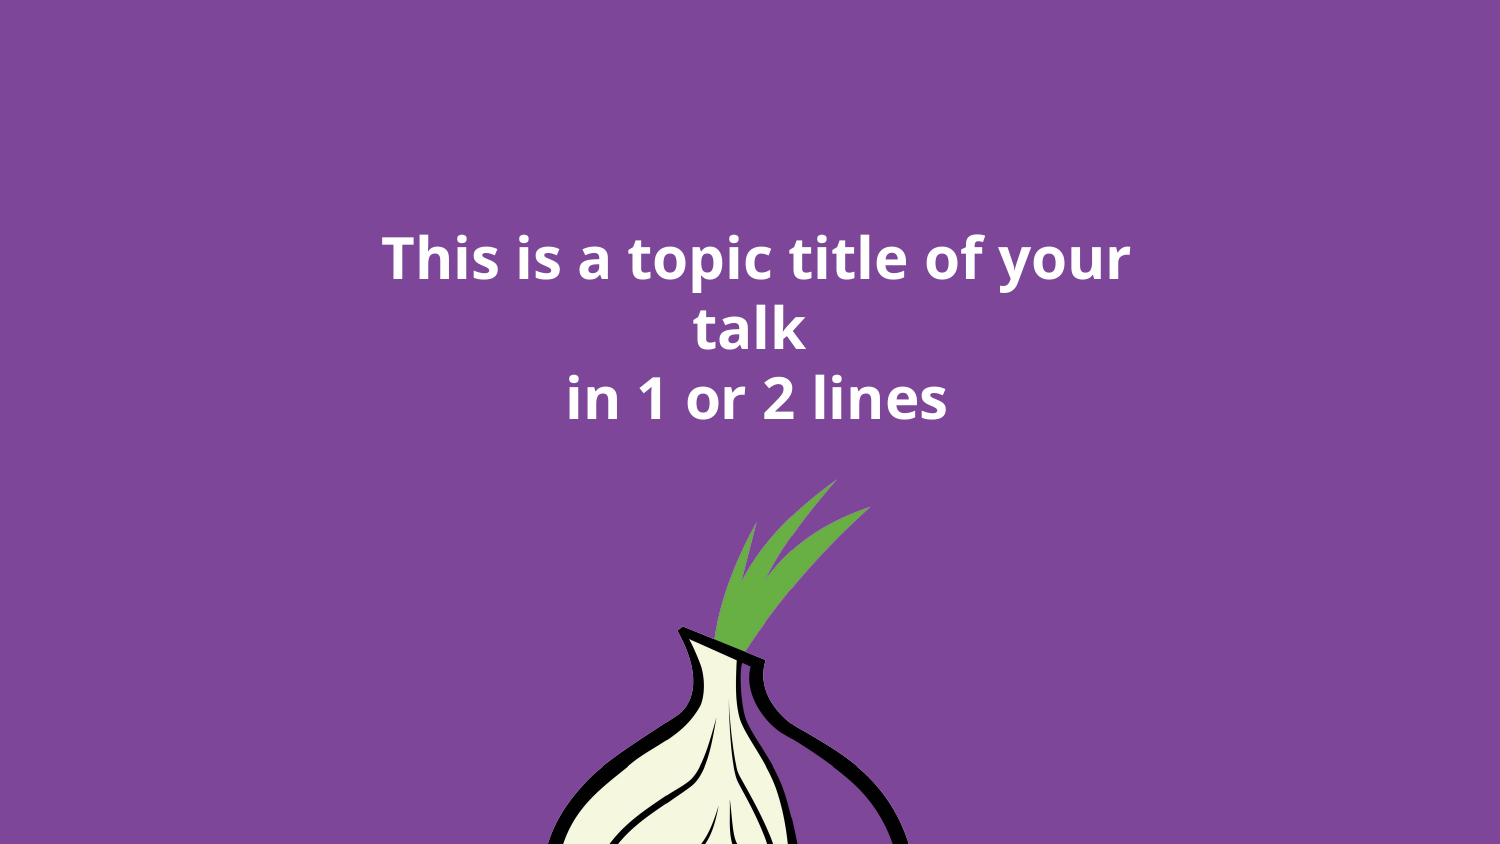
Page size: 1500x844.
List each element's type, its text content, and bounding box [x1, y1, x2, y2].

text_box This is a topic title of your talk in 1 or 2 lines [325, 213, 1189, 439]
picture [541, 479, 916, 844]
